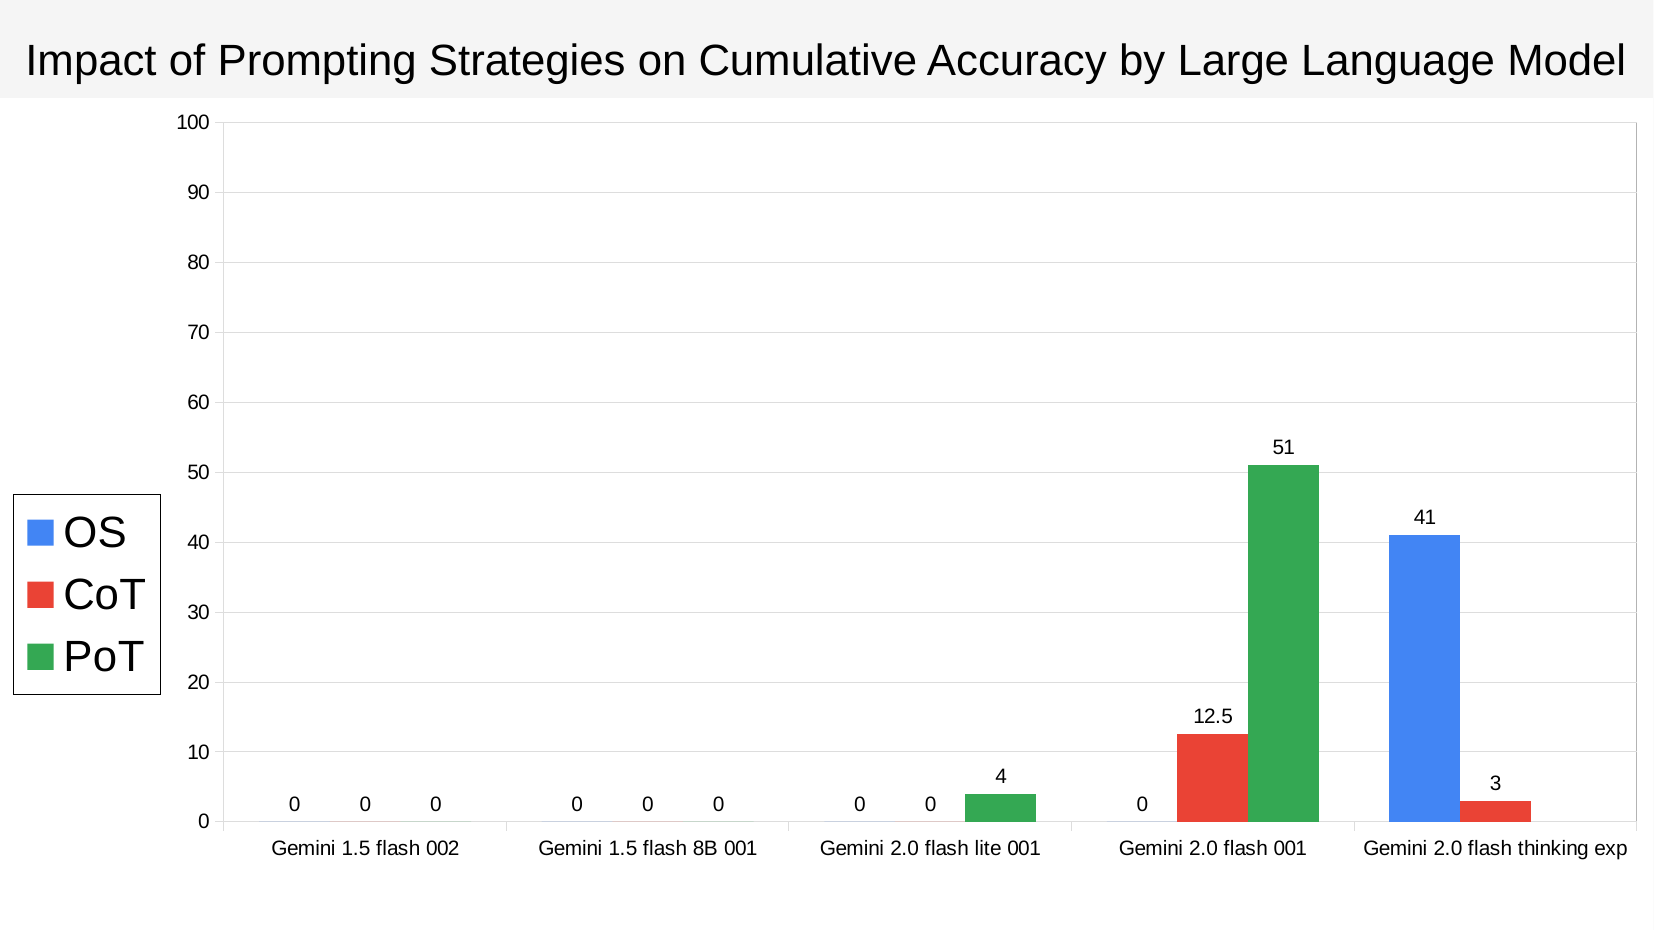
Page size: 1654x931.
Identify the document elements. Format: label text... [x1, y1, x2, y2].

title Impact of Prompting Strategies on Cumulative Accuracy by Large Language Model [0, 29, 1654, 92]
chart [0, 98, 1653, 931]
